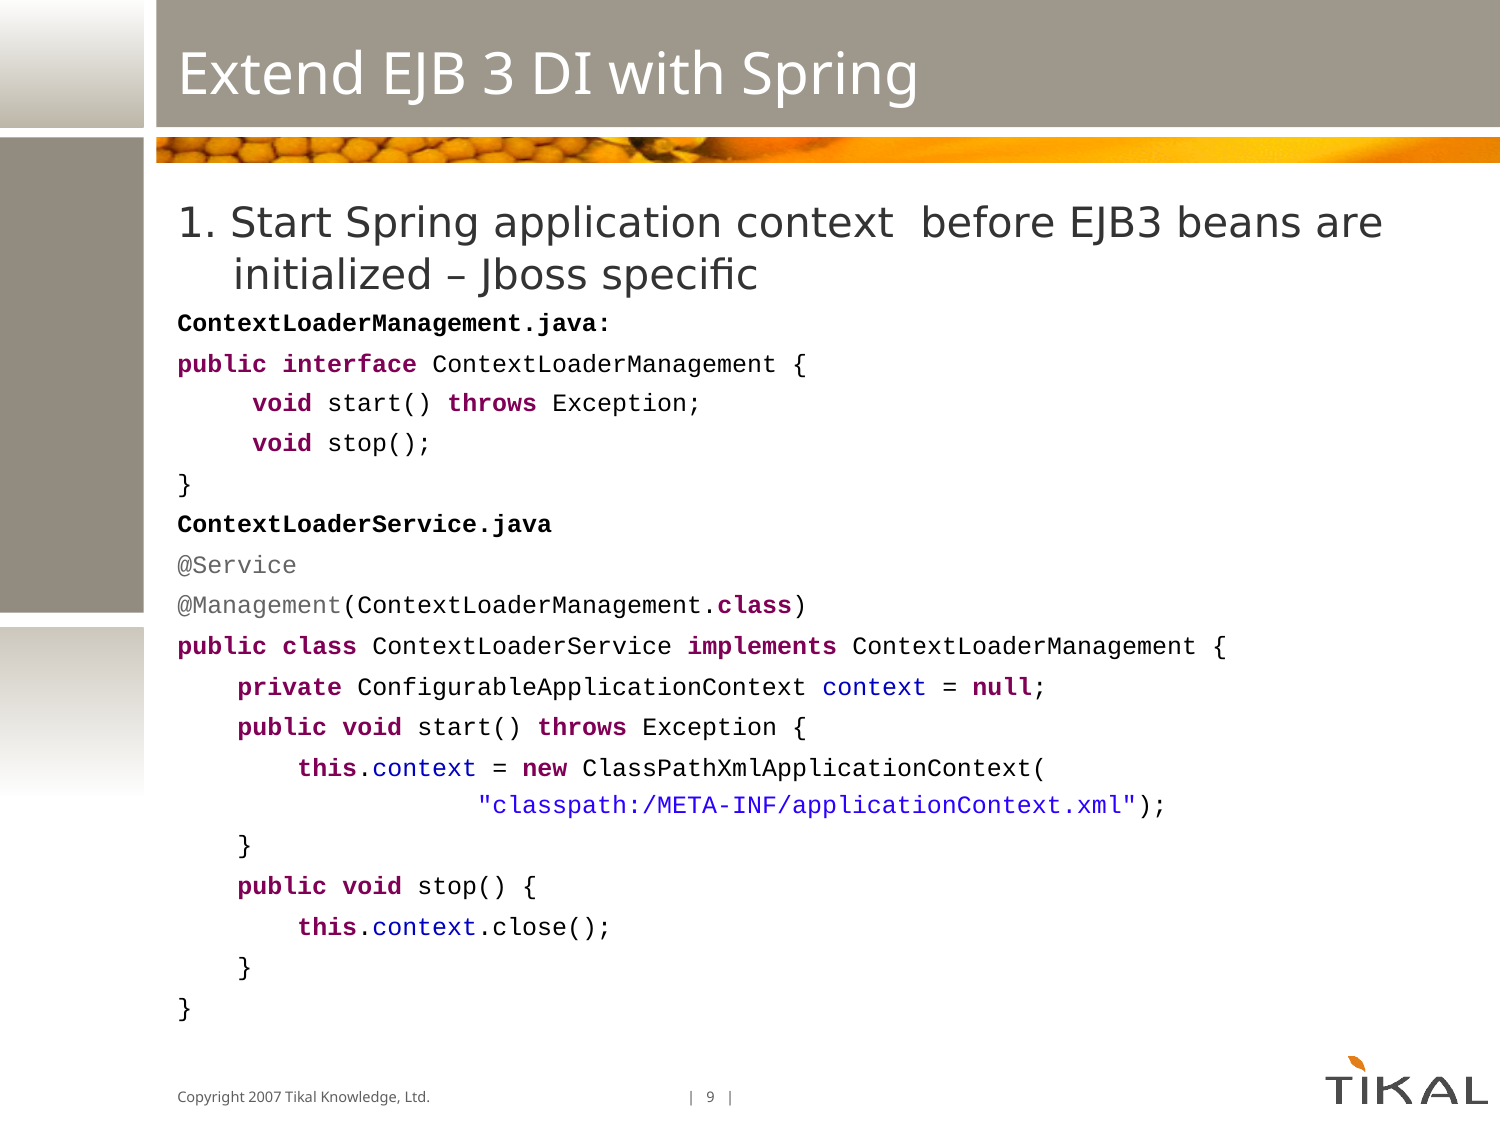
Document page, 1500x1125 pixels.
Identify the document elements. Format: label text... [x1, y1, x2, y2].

title Extend EJB 3 DI with Spring [162, 24, 1450, 126]
picture [1312, 1034, 1500, 1125]
picture [156, 137, 1500, 163]
list 1. Start Spring application context before EJB3 beans are initialized – Jboss specific ContextLoaderManagement.java: public interface ContextLoaderManagement { void start() throws Exception; void stop(); } ContextLoaderService.java @Service @Management(ContextLoaderManagement.class) public class ContextLoaderService implements ContextLoaderManagement { private ConfigurableApplicationContext context = null; public void start() throws Exception { this.context = new ClassPathXmlApplicationContext( "classpath:/META-INF/applicationContext.xml"); } public void stop() { this.context.close(); } } [162, 187, 1450, 1068]
